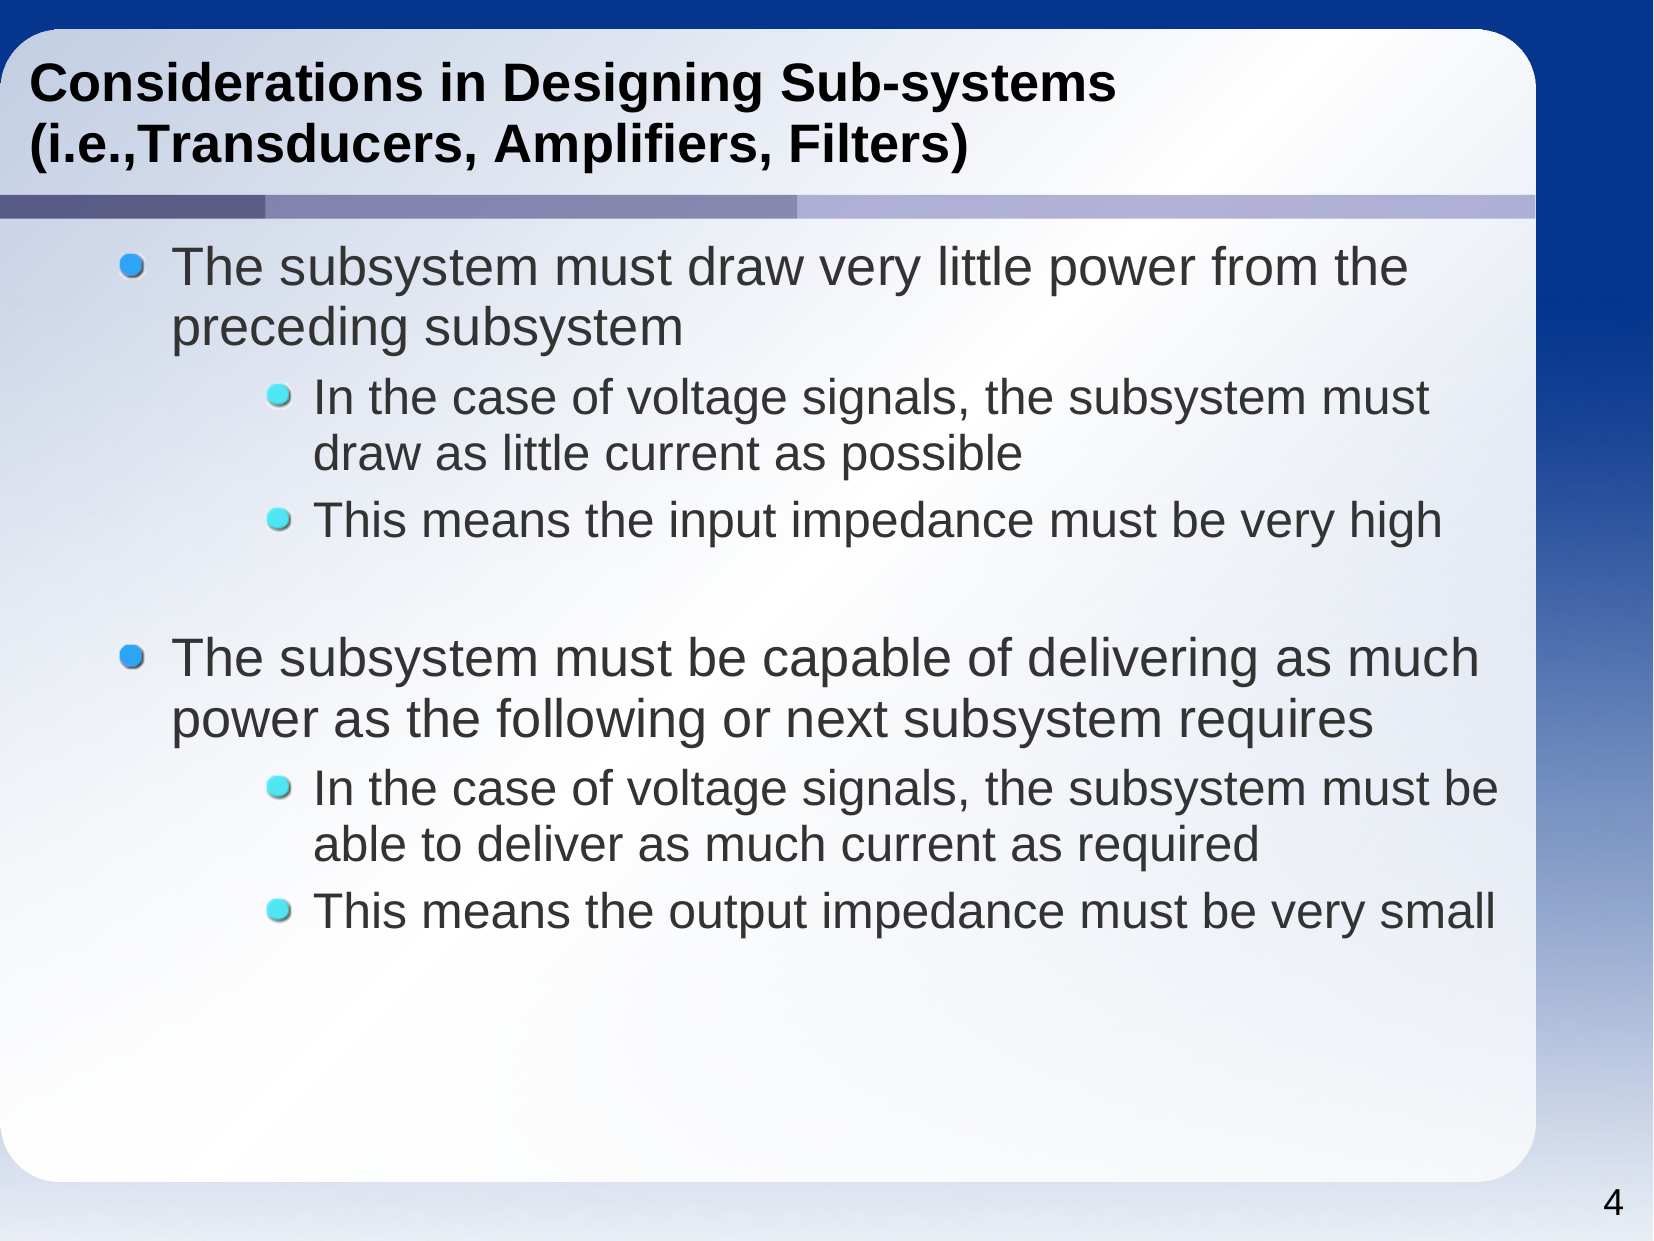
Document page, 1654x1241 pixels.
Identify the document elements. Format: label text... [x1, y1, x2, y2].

list The subsystem must draw very little power from the preceding subsystem In the case of voltage signals, the subsystem must draw as little current as possible This means the input impedance must be very high The subsystem must be capable of delivering as much power as the following or next subsystem requires In the case of voltage signals, the subsystem must be able to deliver as much current as required This means the output impedance must be very small [29, 236, 1506, 1152]
title Considerations in Designing Sub-systems (i.e.,Transducers, Amplifiers, Filters) [29, 49, 1506, 178]
picture [0, 0, 1654, 1241]
